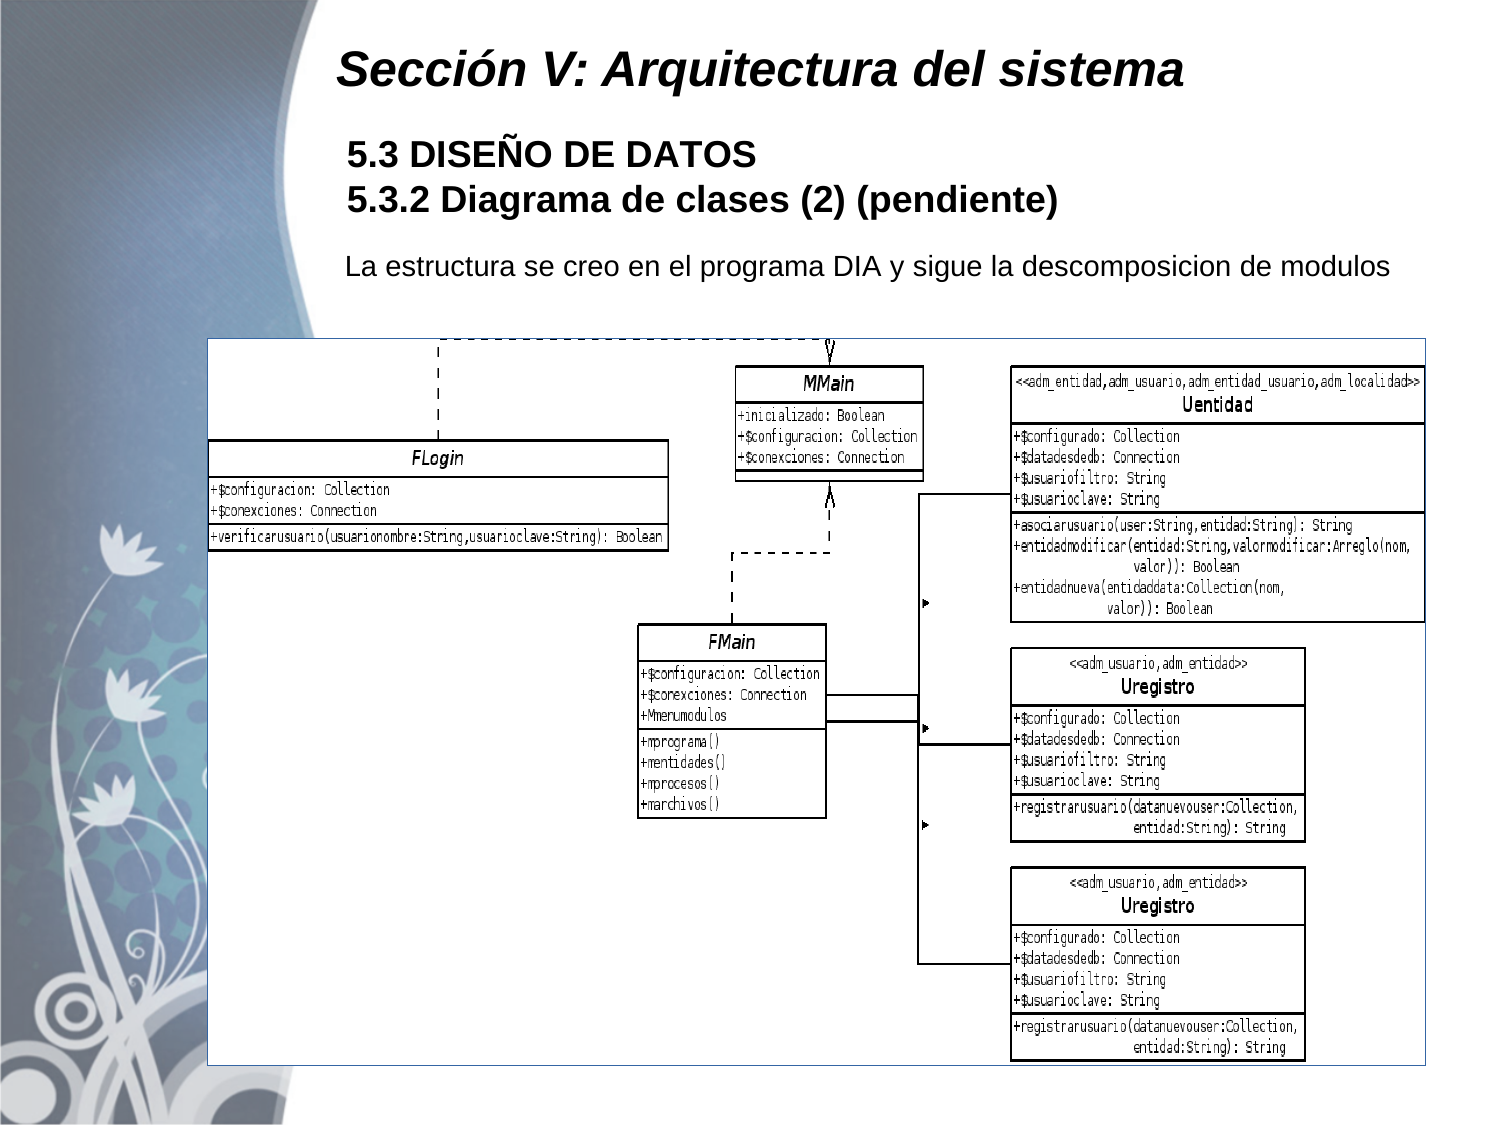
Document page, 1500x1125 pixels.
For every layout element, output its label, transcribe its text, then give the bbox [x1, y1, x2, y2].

title Sección V: Arquitectura del sistema [75, 27, 1426, 106]
text_box La estructura se creo en el programa DIA y sigue la descomposicion de modulos [330, 239, 1500, 291]
picture [0, 0, 1426, 1125]
text_box 5.3 DISEÑO DE DATOS 5.3.2 Diagrama de clases (2) (pendiente) [332, 122, 1422, 229]
